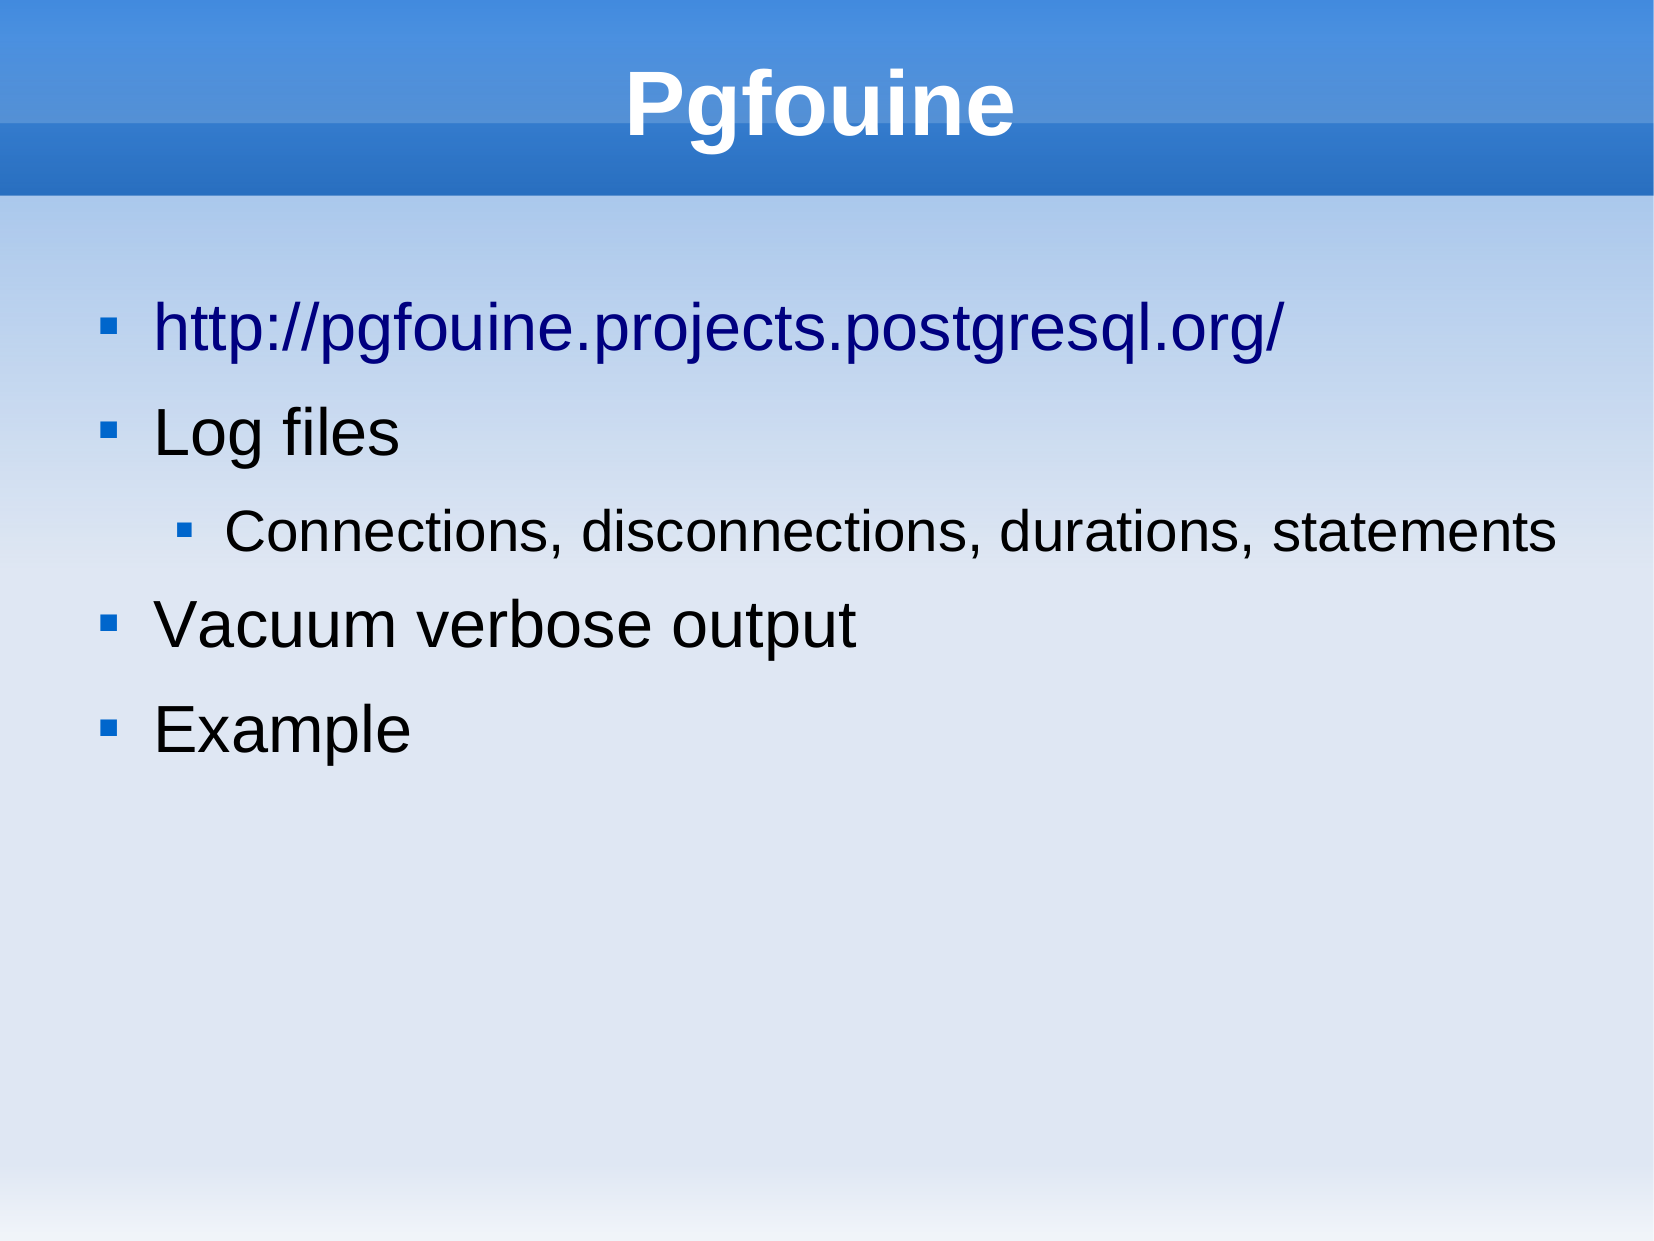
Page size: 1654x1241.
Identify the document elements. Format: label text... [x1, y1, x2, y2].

list http://pgfouine.projects.postgresql.org/ Log files Connections, disconnections, durations, statements Vacuum verbose output Example [82, 290, 1571, 1094]
title Pgfouine [76, 0, 1565, 208]
picture [0, 0, 1654, 1241]
